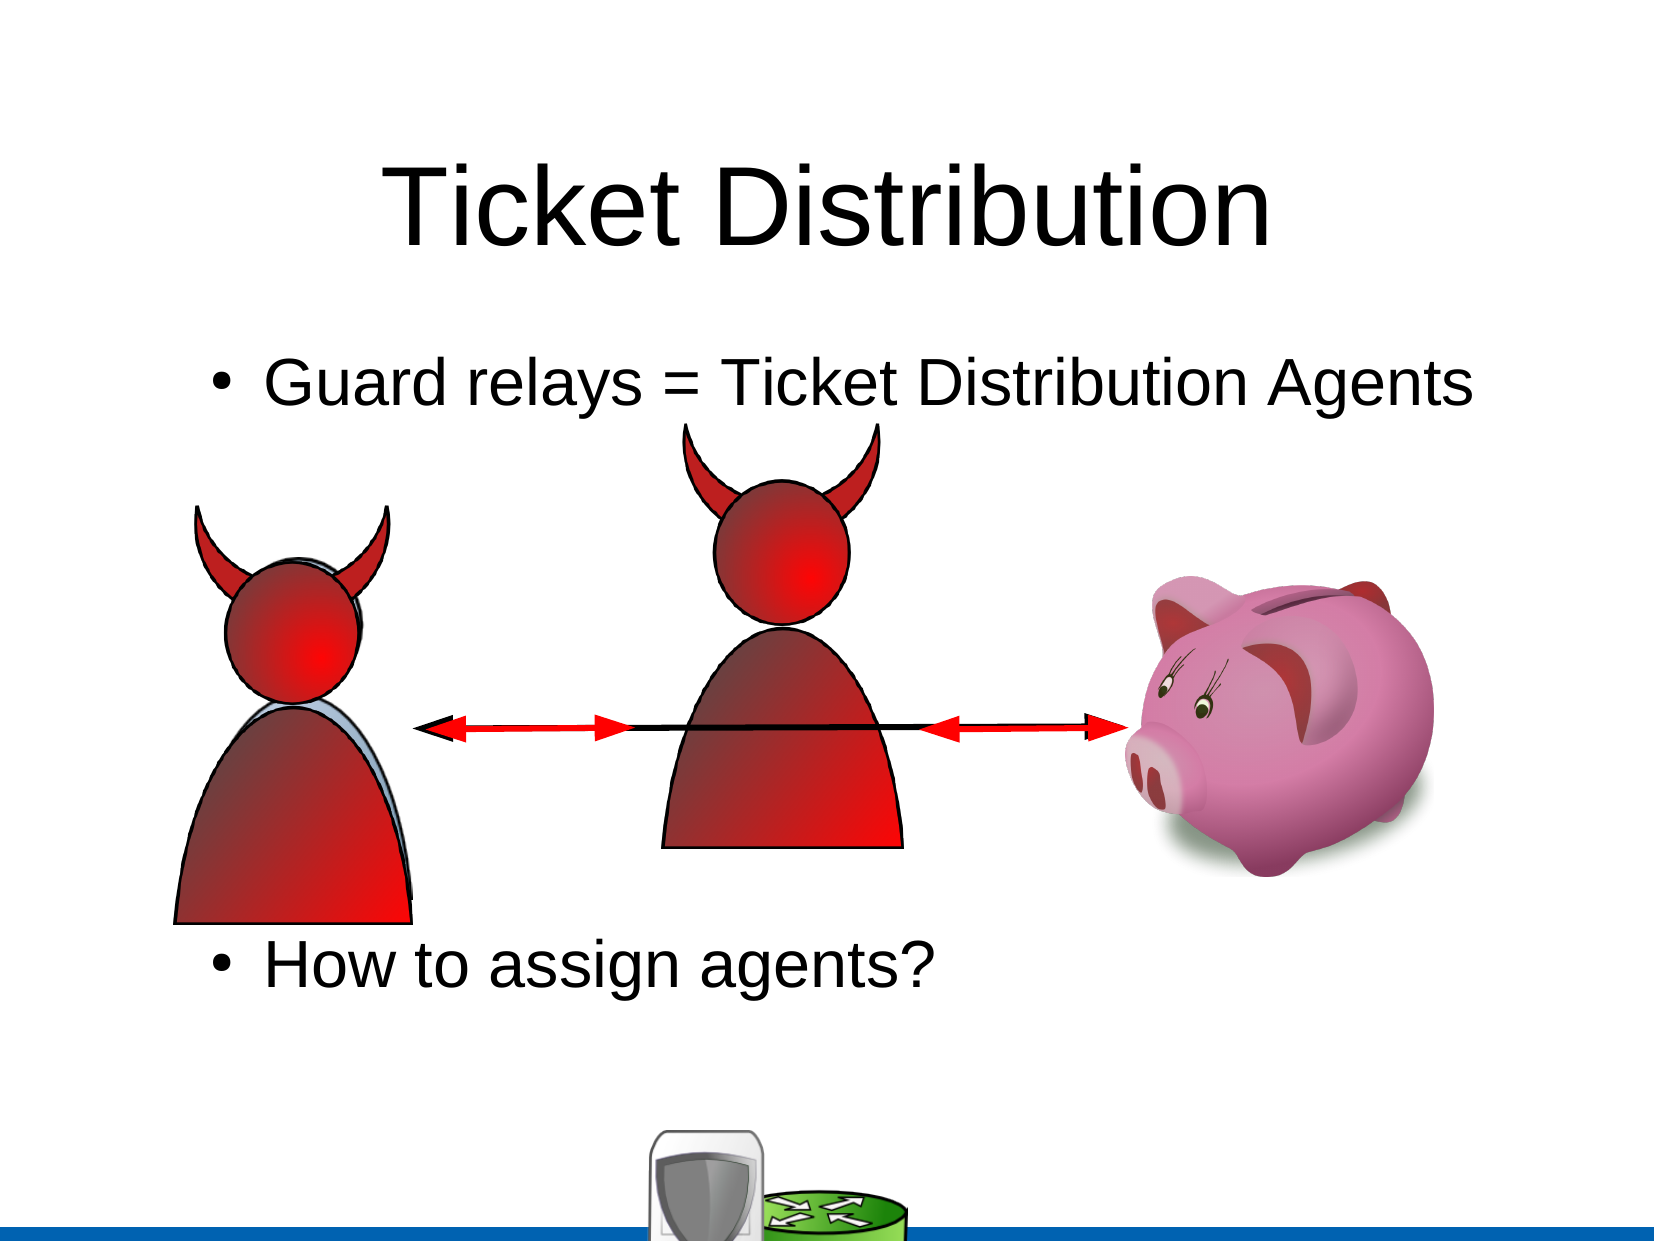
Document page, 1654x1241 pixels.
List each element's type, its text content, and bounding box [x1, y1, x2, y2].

picture [635, 1130, 908, 1241]
picture [173, 504, 413, 925]
title Ticket Distribution [121, 102, 1533, 311]
list Guard relays = Ticket Distribution Agents How to assign agents? [121, 344, 1613, 1149]
